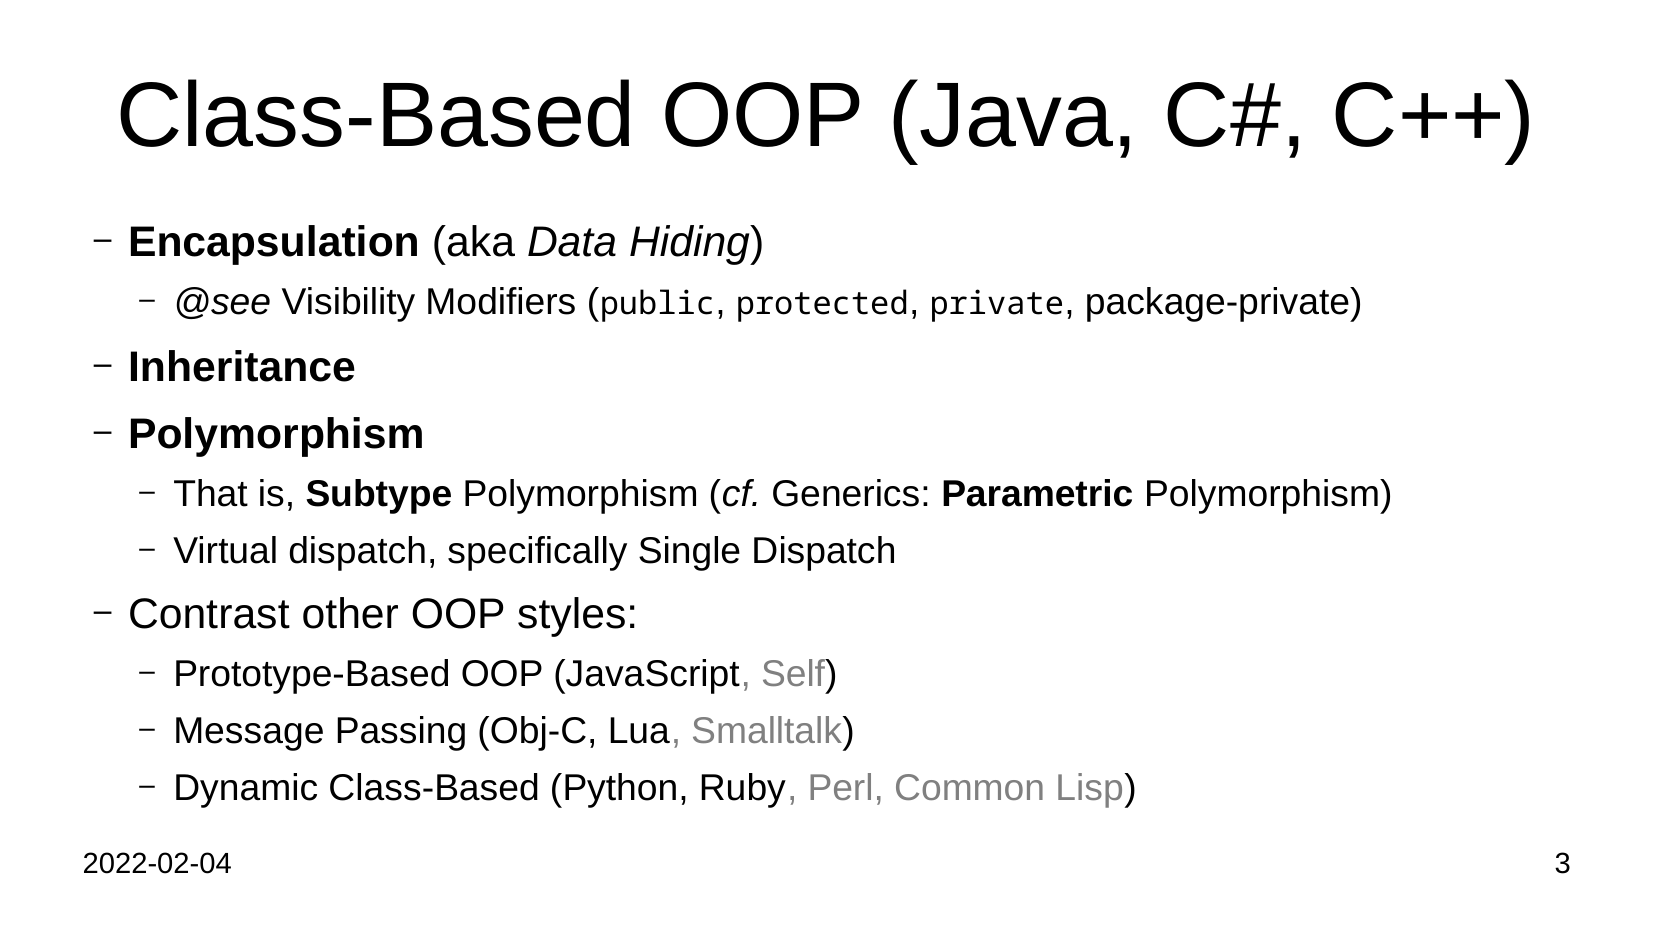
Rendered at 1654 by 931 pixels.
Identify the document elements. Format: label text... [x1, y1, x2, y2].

title Class-Based OOP (Java, C#, C++) [82, 37, 1571, 193]
list Encapsulation (aka Data Hiding) @see Visibility Modifiers (public, protected, private, package-private) Inheritance Polymorphism That is, Subtype Polymorphism (cf. Generics: Parametric Polymorphism) Virtual dispatch, specifically Single Dispatch Contrast other OOP styles: Prototype-Based OOP (JavaScript, Self) Message Passing (Obj-C, Lua, Smalltalk) Dynamic Class-Based (Python, Ruby, Perl, Common Lisp) [82, 217, 1571, 815]
